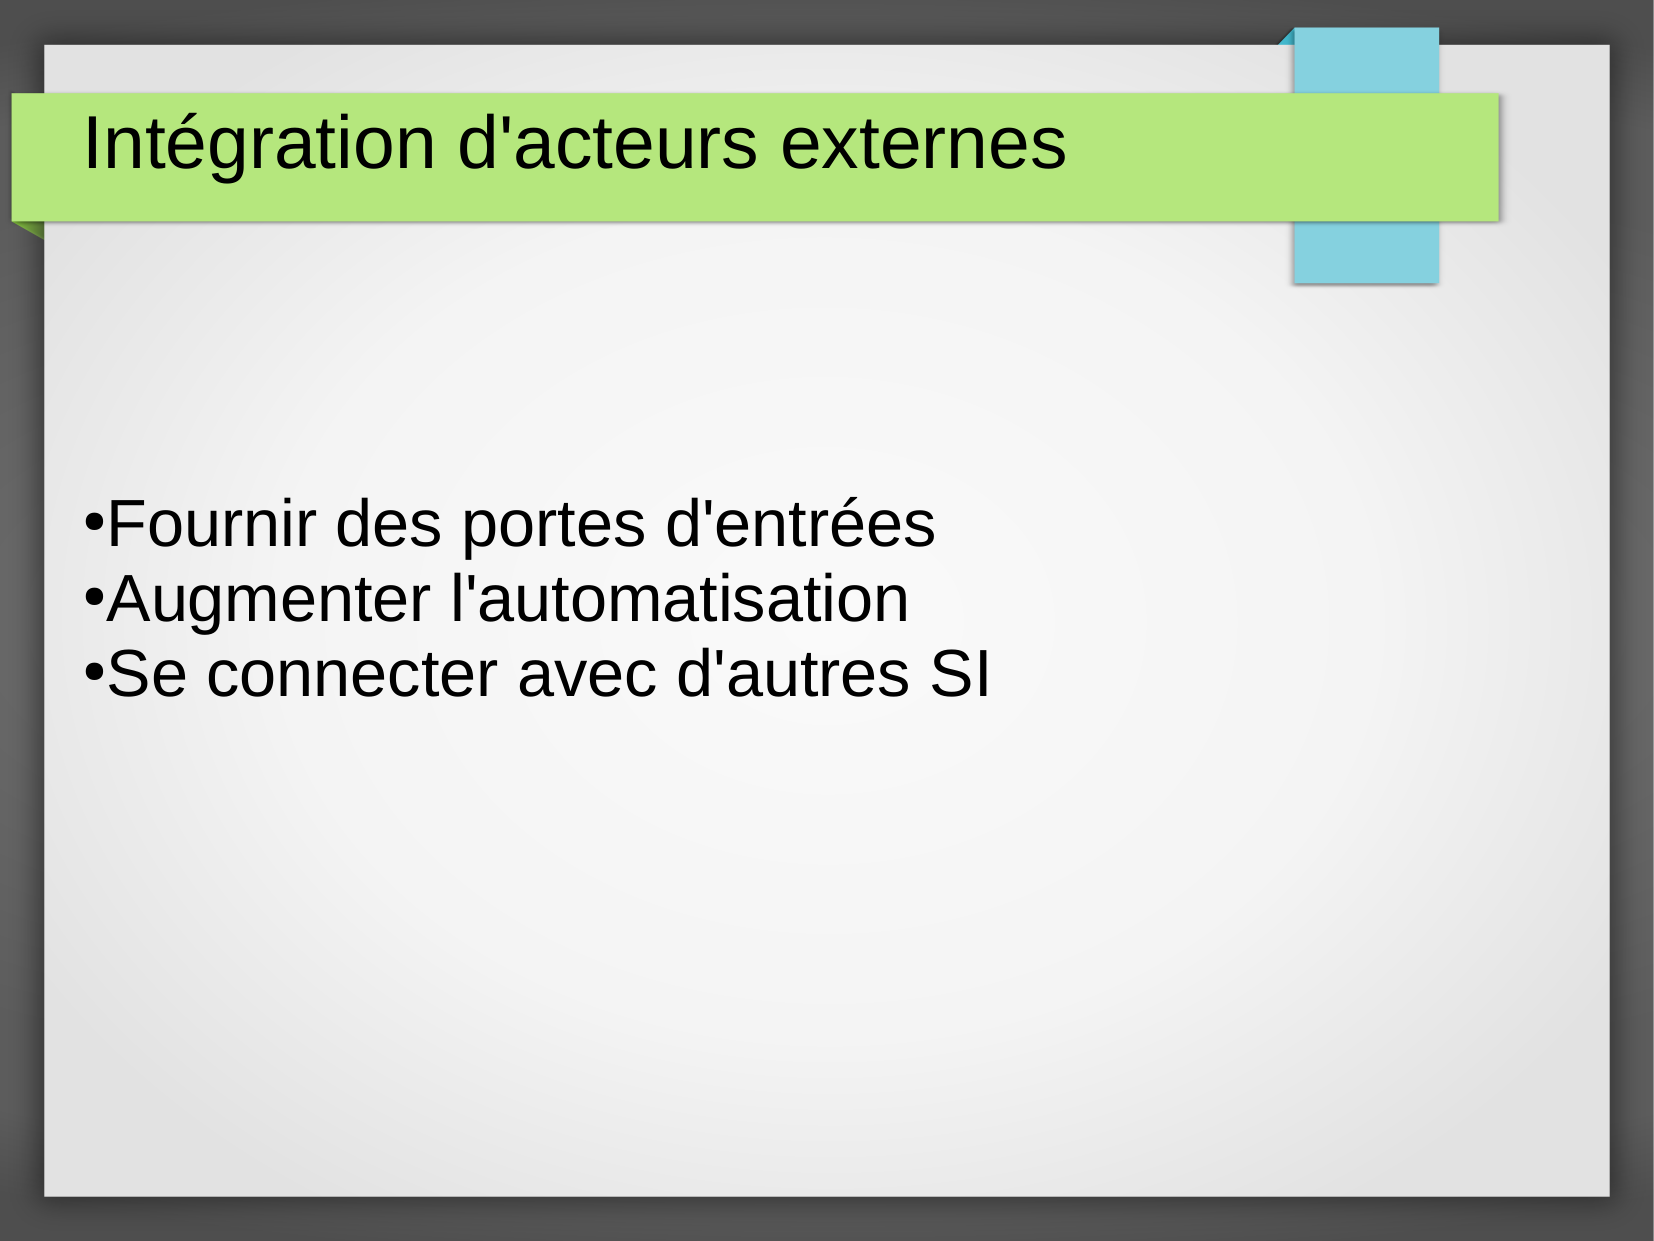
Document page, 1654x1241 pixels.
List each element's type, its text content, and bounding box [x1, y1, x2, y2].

picture [0, 0, 1654, 1241]
subtitle Fournir des portes d'entrées Augmenter l'automatisation Se connecter avec d'autres SI [82, 49, 1571, 1010]
